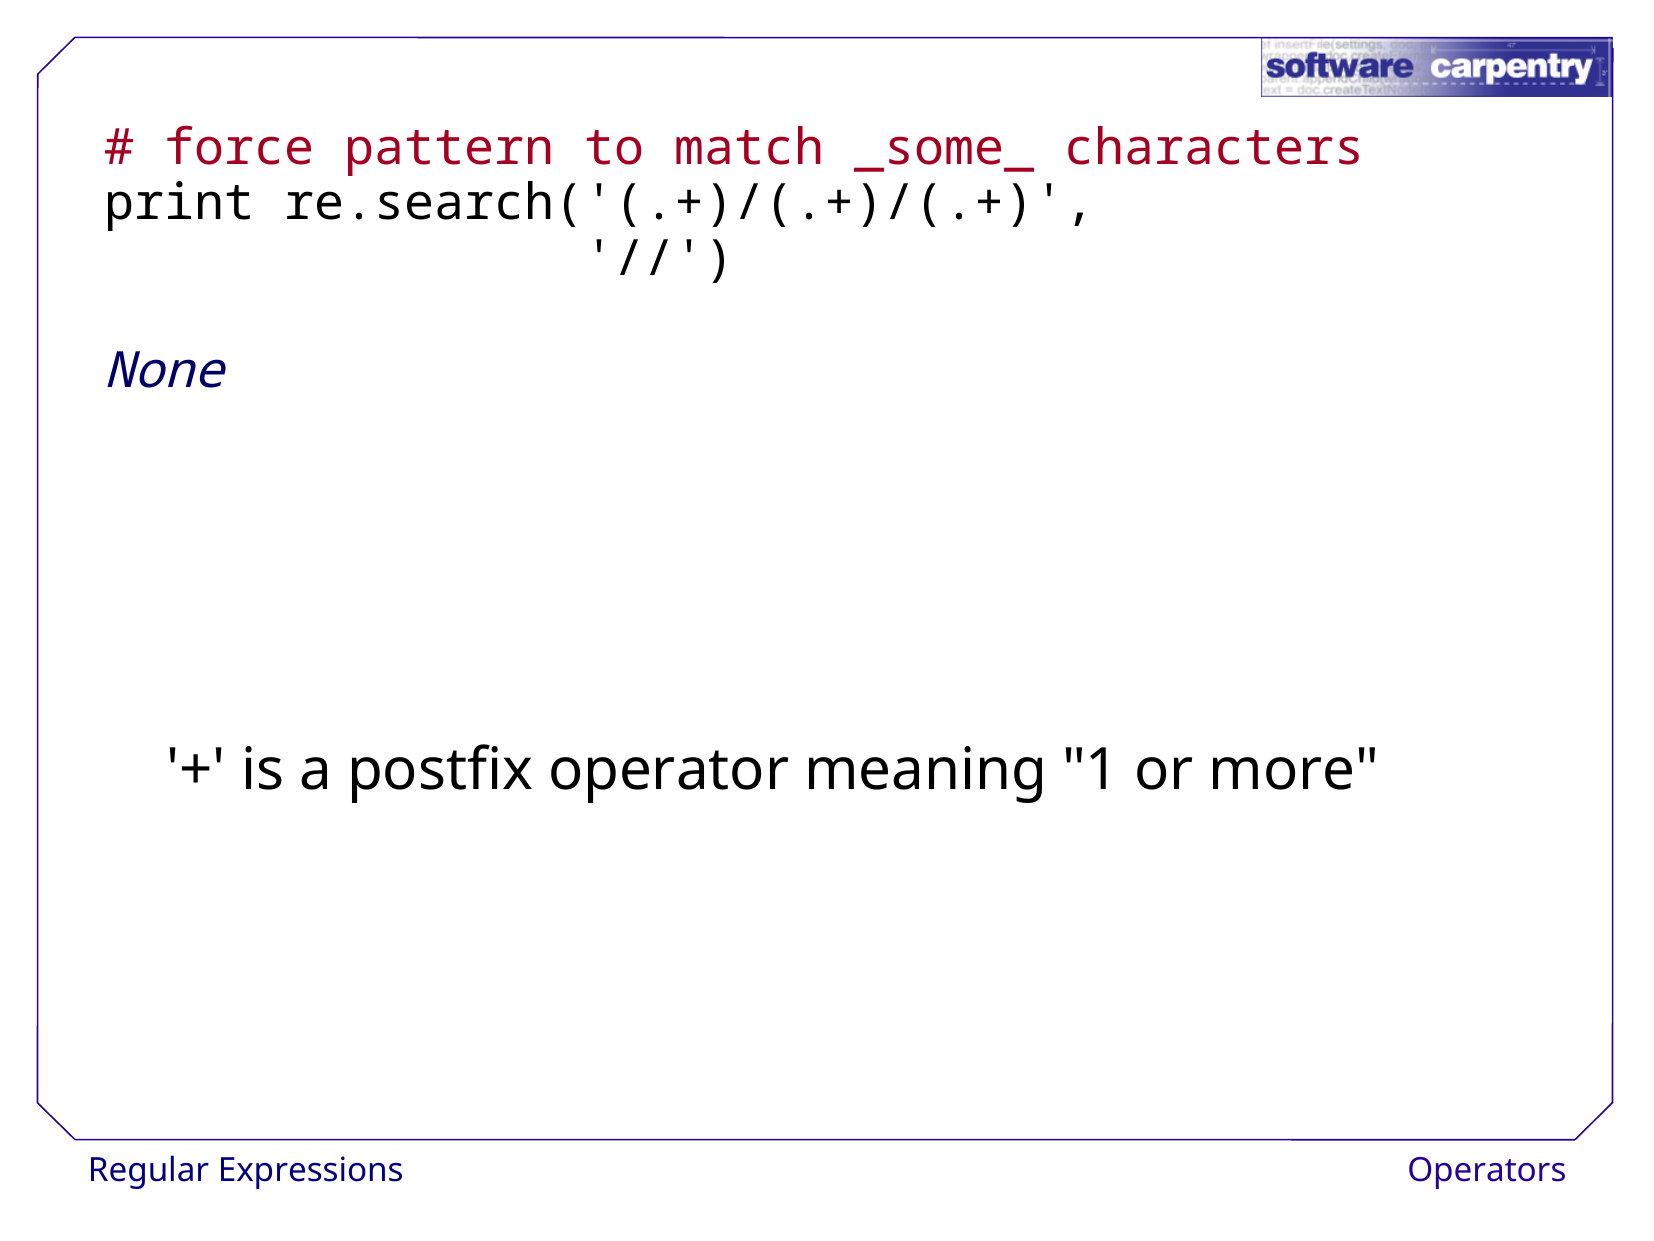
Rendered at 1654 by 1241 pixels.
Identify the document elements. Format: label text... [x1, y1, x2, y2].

text_box # force pattern to match _some_ characters print re.search('(.+)/(.+)/(.+)', '//') None [89, 112, 1512, 715]
picture [1261, 39, 1613, 97]
text_box '+' is a postfix operator meaning "1 or more" [151, 688, 1530, 810]
